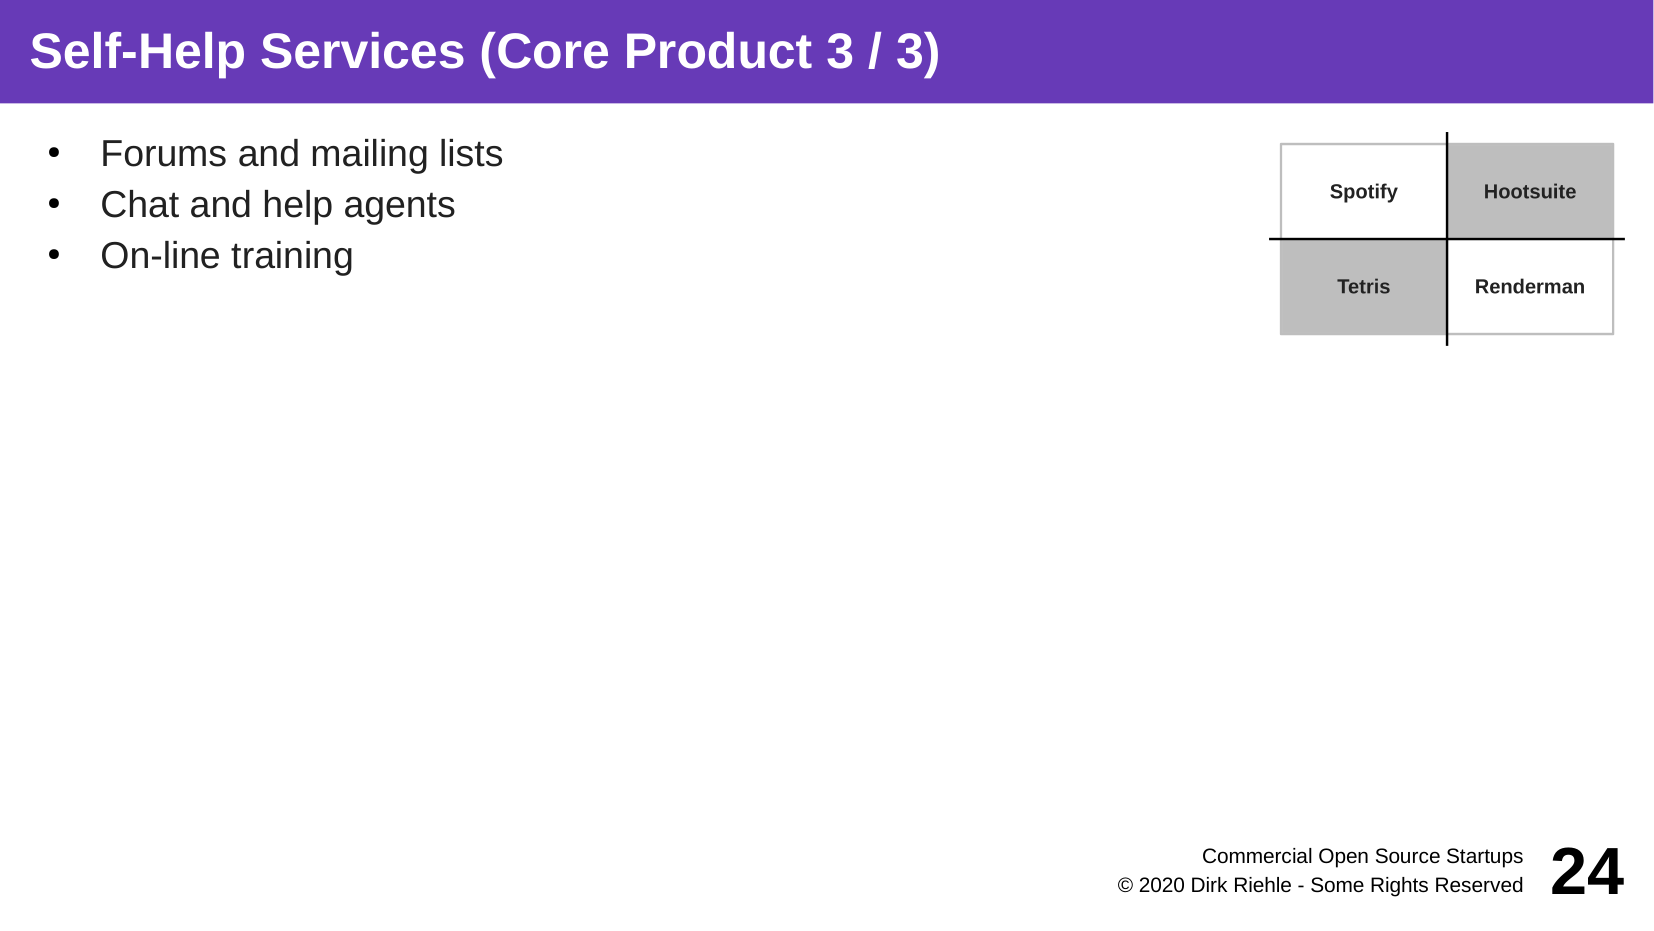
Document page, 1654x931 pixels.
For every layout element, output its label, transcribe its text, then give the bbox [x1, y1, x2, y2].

list Forums and mailing lists Chat and help agents On-line training [29, 132, 1625, 813]
picture [1269, 132, 1625, 346]
title Self-Help Services (Core Product 3 / 3) [0, 0, 1654, 104]
